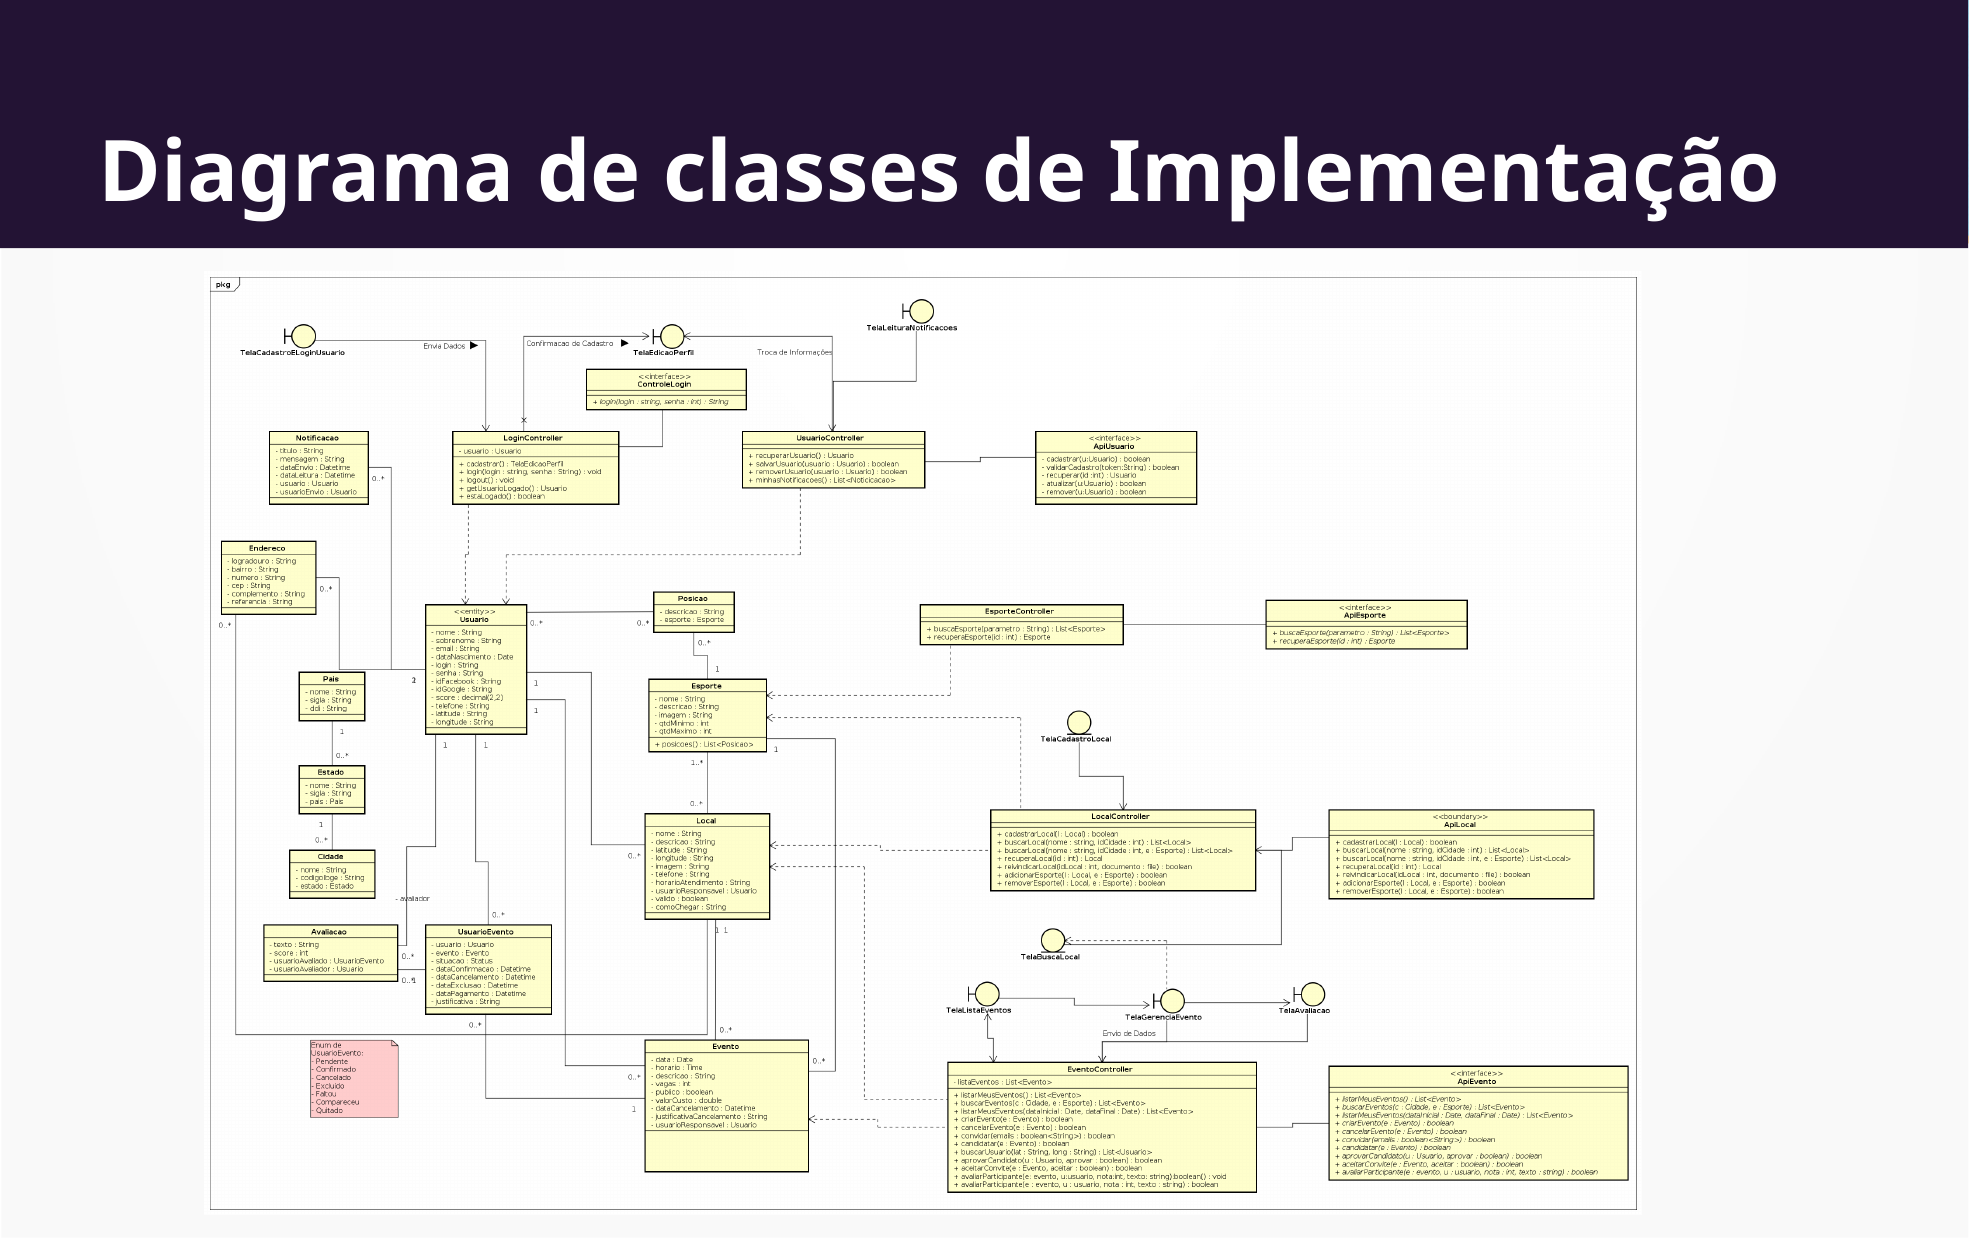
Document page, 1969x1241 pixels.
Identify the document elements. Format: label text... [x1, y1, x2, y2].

title Diagrama de classes de Implementação [98, 19, 1870, 227]
picture [0, 249, 1969, 1241]
